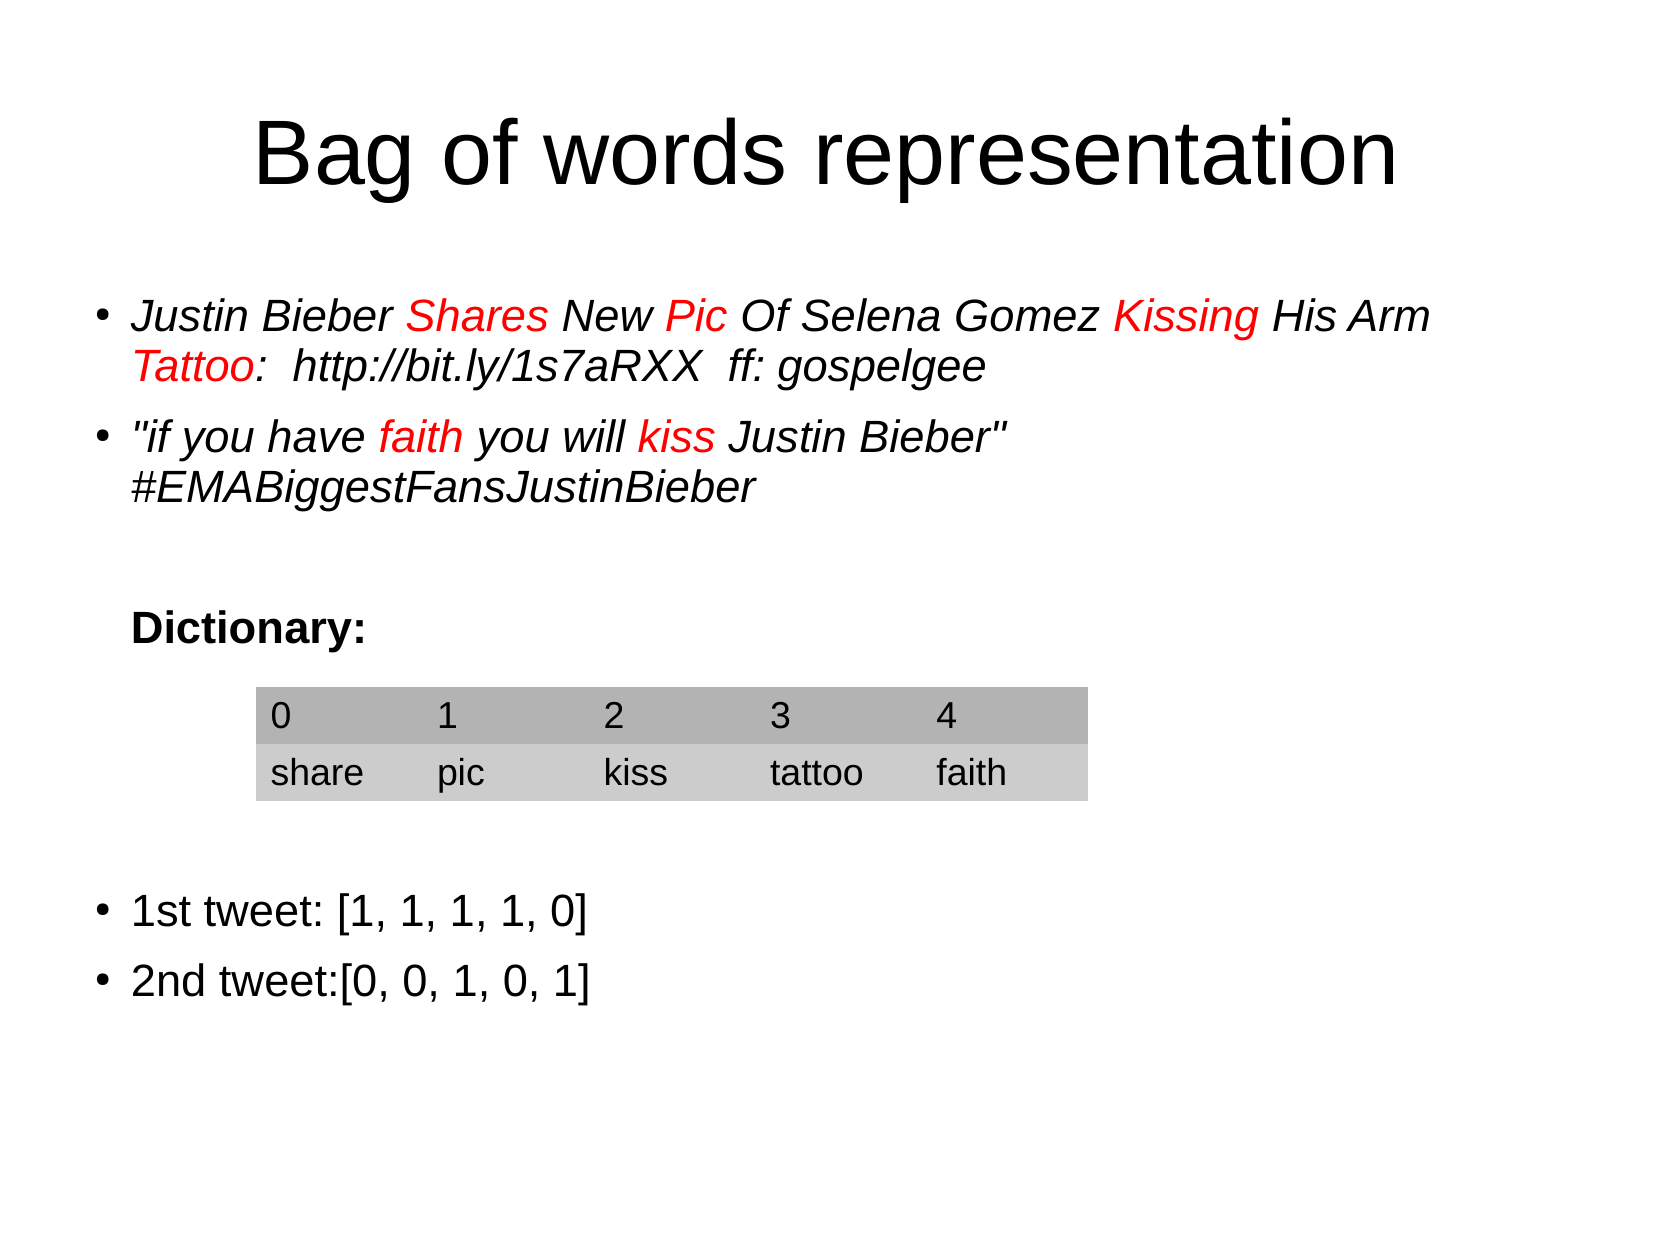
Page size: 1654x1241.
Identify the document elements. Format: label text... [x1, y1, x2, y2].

list Justin Bieber Shares New Pic Of Selena Gomez Kissing His Arm Tattoo: http://bit.ly/1s7aRXX ff: gospelgee "if you have faith you will kiss Justin Bieber" #EMABiggestFansJustinBieber Dictionary: 1st tweet: [1, 1, 1, 1, 0] 2nd tweet:[0, 0, 1, 0, 1] [82, 290, 1538, 1010]
table_header 2 [589, 687, 755, 744]
table_cell kiss [589, 744, 755, 801]
table_header 3 [755, 687, 922, 744]
table_header 1 [422, 687, 589, 744]
table_cell tattoo [755, 744, 922, 801]
table_cell faith [922, 744, 1088, 801]
table_header 4 [922, 687, 1088, 744]
table_cell share [256, 744, 422, 801]
title Bag of words representation [82, 49, 1571, 257]
table_header 0 [256, 687, 422, 744]
table_cell pic [422, 744, 589, 801]
